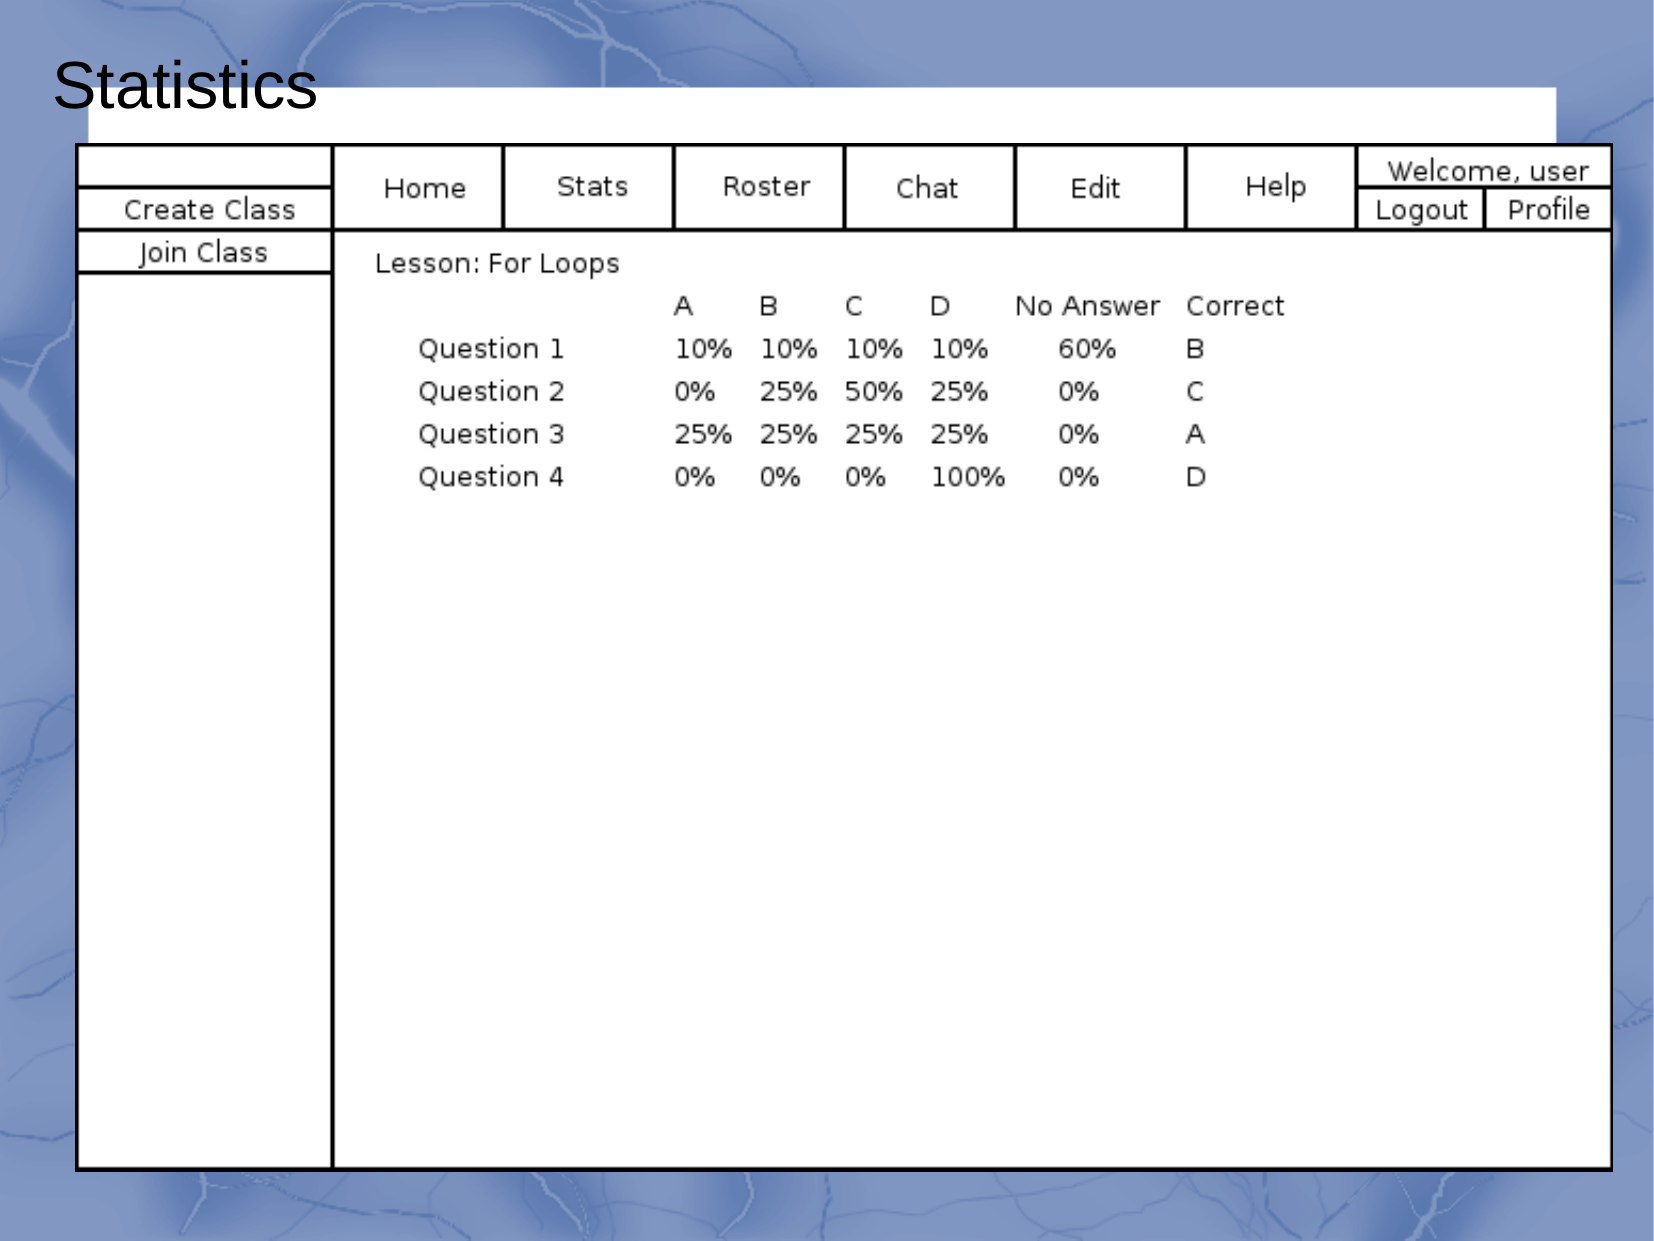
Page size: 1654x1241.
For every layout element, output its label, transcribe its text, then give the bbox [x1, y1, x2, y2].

text_box Statistics [37, 37, 335, 128]
picture [0, 0, 1654, 1241]
